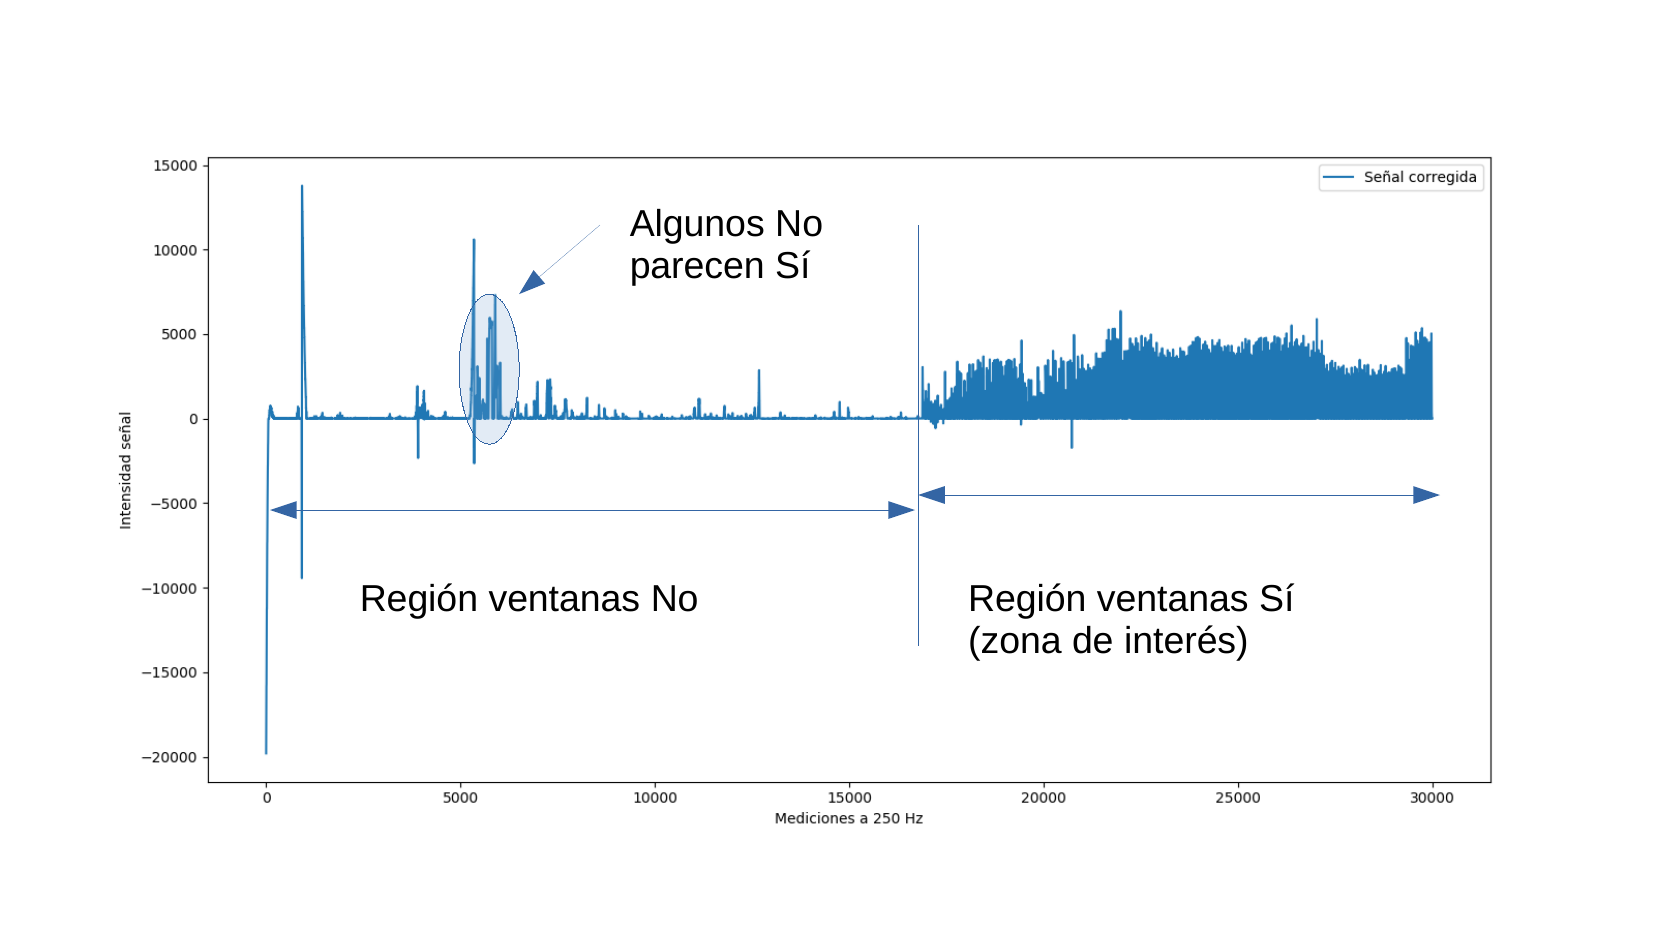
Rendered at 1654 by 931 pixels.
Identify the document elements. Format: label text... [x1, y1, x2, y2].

text_box Algunos No parecen Sí [615, 195, 976, 378]
picture [1, 60, 1654, 871]
text_box [459, 294, 520, 445]
text_box Región ventanas Sí (zona de interés) [953, 570, 1479, 669]
text_box Región ventanas No [345, 570, 871, 627]
